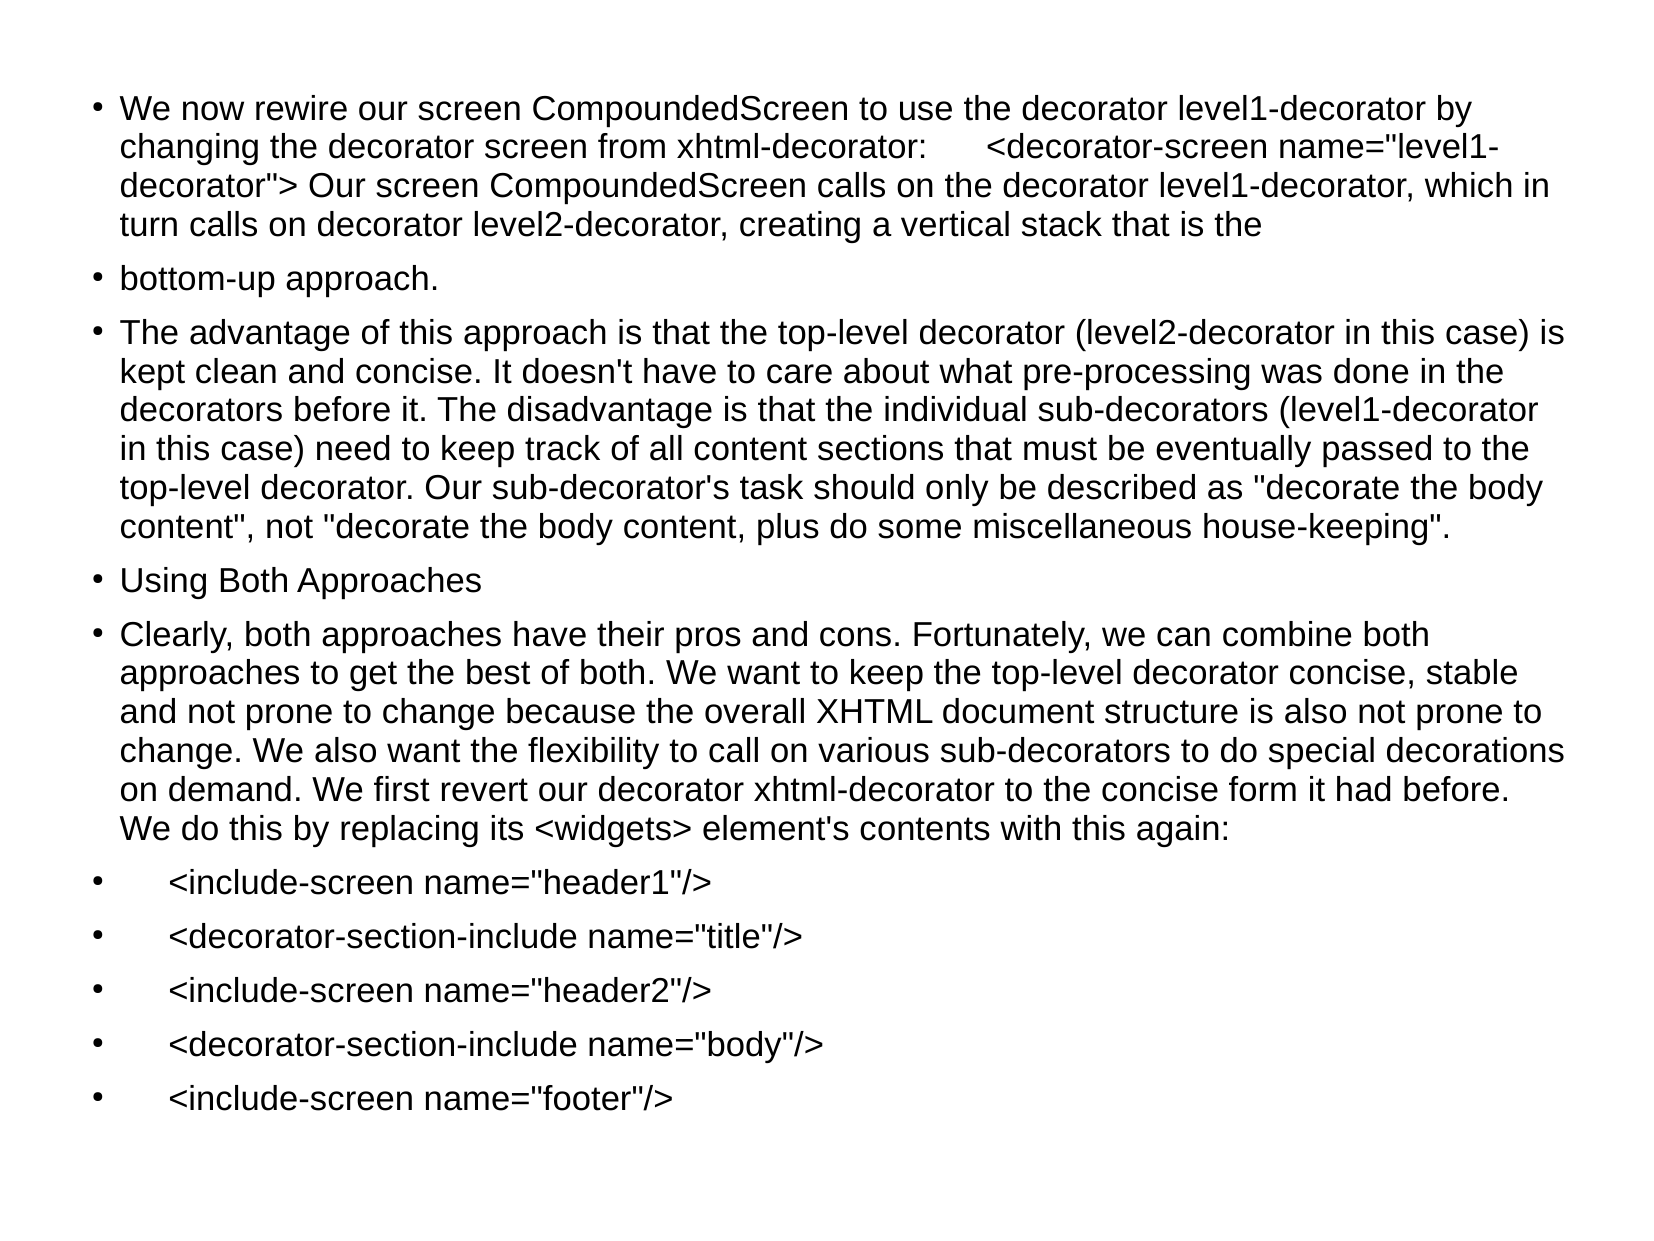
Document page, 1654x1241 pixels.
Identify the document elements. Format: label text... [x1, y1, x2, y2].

list We now rewire our screen CompoundedScreen to use the decorator level1-decorator by changing the decorator screen from xhtml-decorator: <decorator-screen name="level1-decorator"> Our screen CompoundedScreen calls on the decorator level1-decorator, which in turn calls on decorator level2-decorator, creating a vertical stack that is the bottom-up approach. The advantage of this approach is that the top-level decorator (level2-decorator in this case) is kept clean and concise. It doesn't have to care about what pre-processing was done in the decorators before it. The disadvantage is that the individual sub-decorators (level1-decorator in this case) need to keep track of all content sections that must be eventually passed to the top-level decorator. Our sub-decorator's task should only be described as "decorate the body content", not "decorate the body content, plus do some miscellaneous house-keeping". Using Both Approaches Clearly, both approaches have their pros and cons. Fortunately, we can combine both approaches to get the best of both. We want to keep the top-level decorator concise, stable and not prone to change because the overall XHTML document structure is also not prone to change. We also want the flexibility to call on various sub-decorators to do special decorations on demand. We first revert our decorator xhtml-decorator to the concise form it had before. We do this by replacing its <widgets> element's contents with this again: <include-screen name="header1"/> <decorator-section-include name="title"/> <include-screen name="header2"/> <decorator-section-include name="body"/> <include-screen name="footer"/> [82, 88, 1571, 1152]
